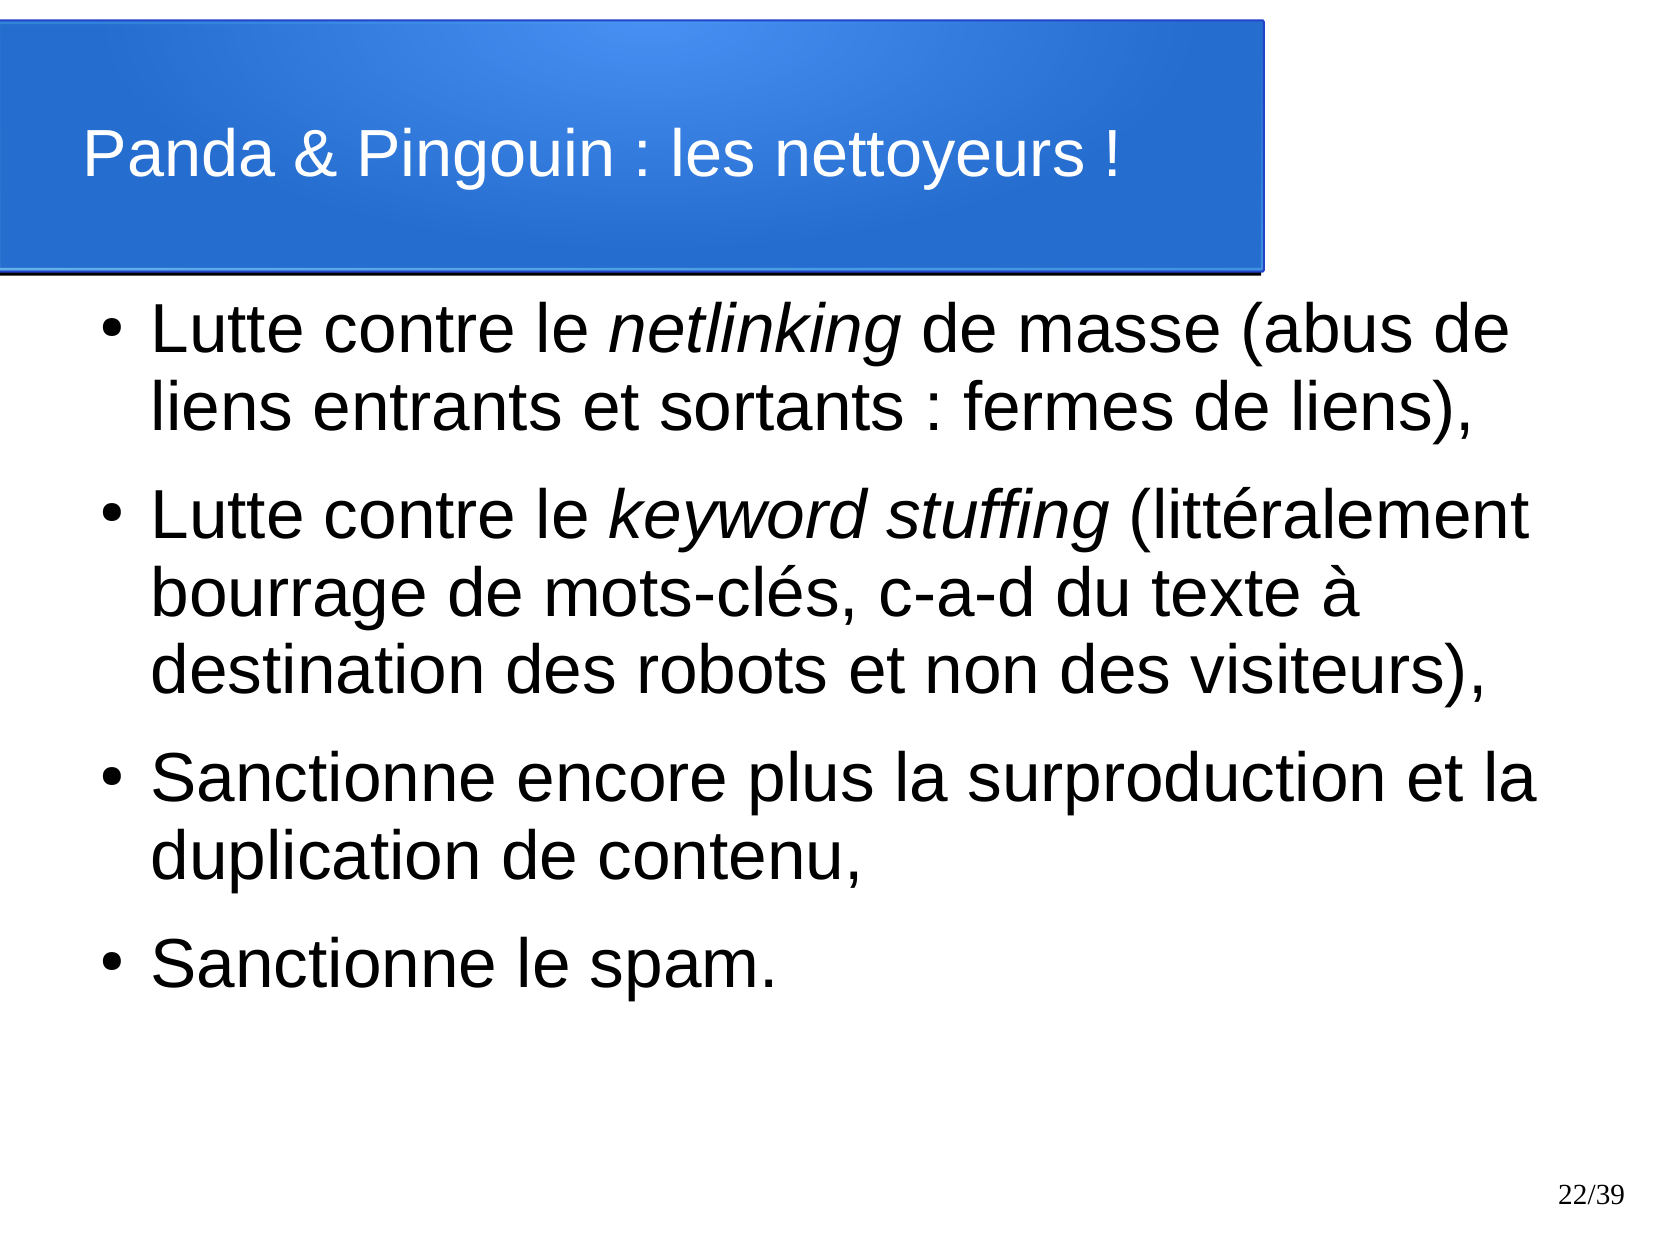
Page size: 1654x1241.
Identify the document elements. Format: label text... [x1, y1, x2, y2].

title Panda & Pingouin : les nettoyeurs ! [82, 49, 1250, 257]
list Lutte contre le netlinking de masse (abus de liens entrants et sortants : fermes de liens), Lutte contre le keyword stuffing (littéralement bourrage de mots-clés, c-a-d du texte à destination des robots et non des visiteurs), Sanctionne encore plus la surproduction et la duplication de contenu, Sanctionne le spam. [82, 290, 1538, 1010]
